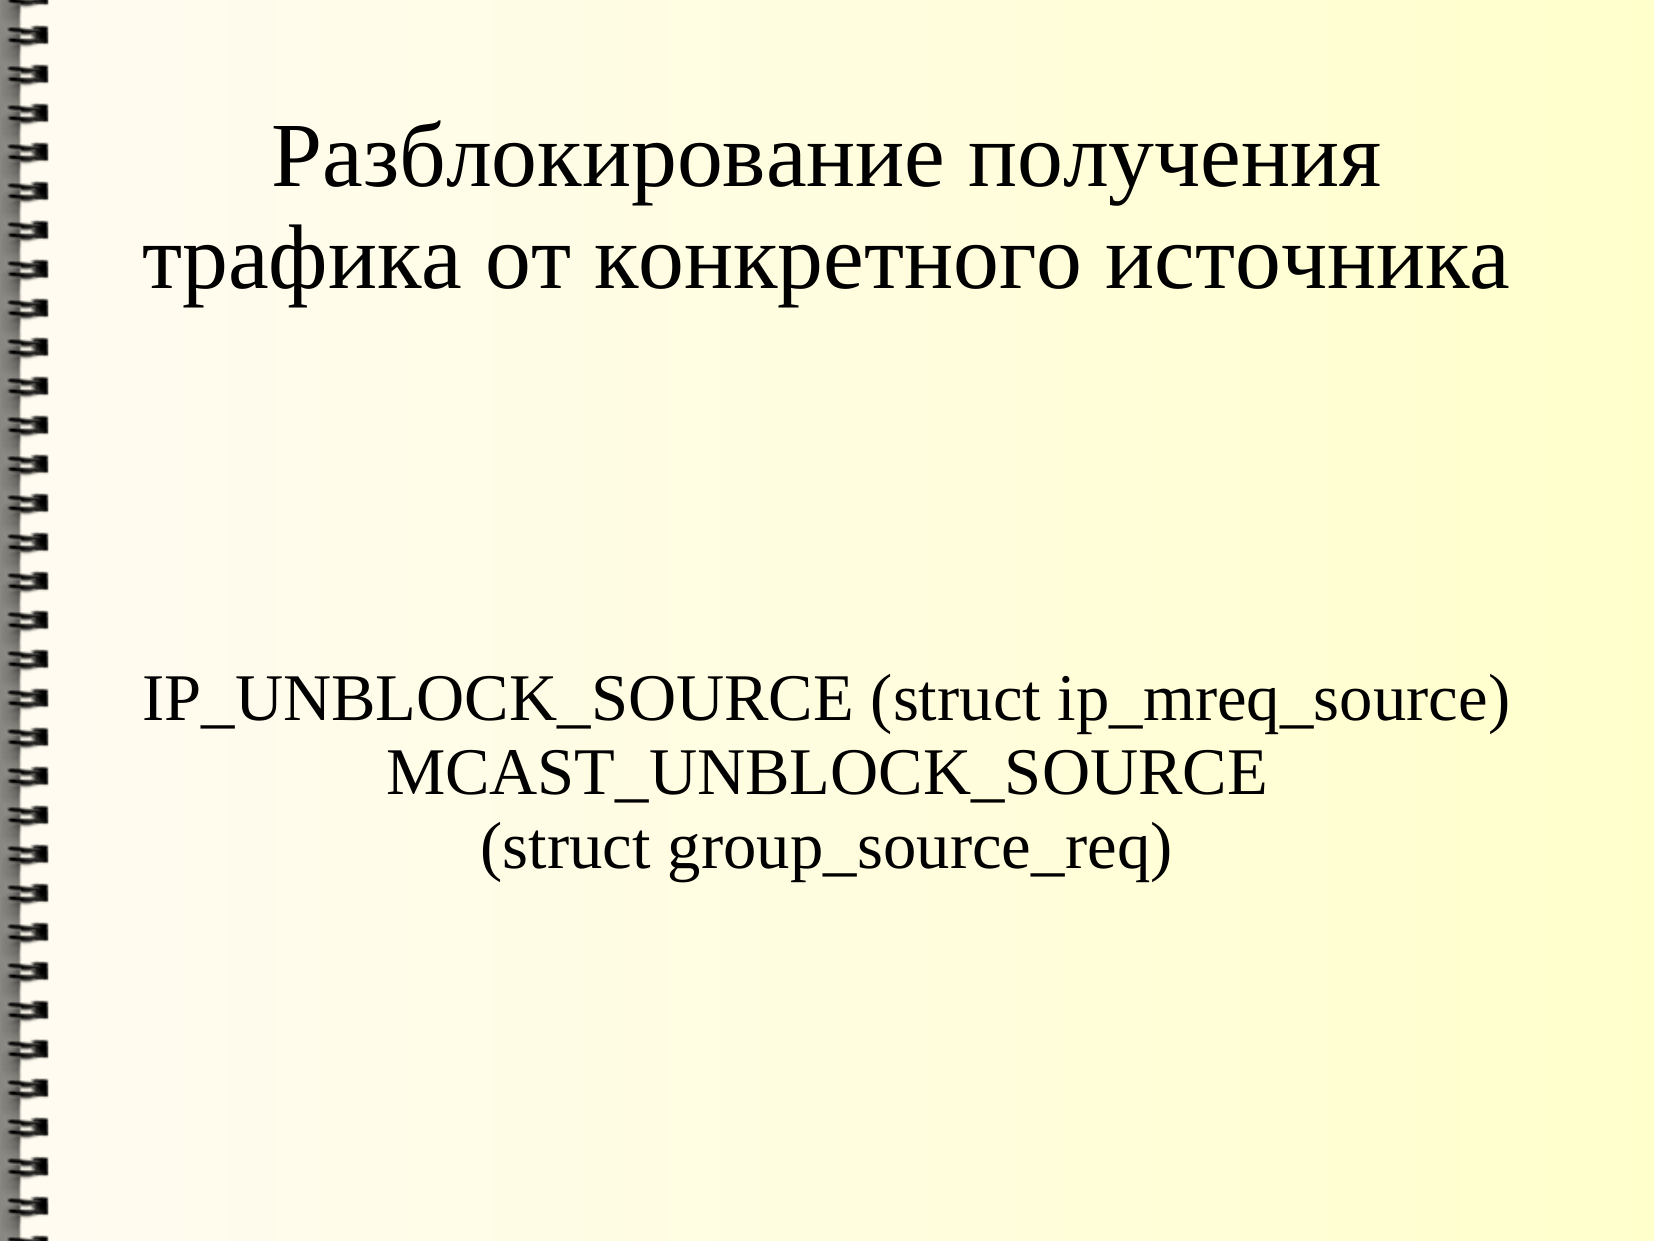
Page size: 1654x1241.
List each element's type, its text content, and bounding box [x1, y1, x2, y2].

title Разблокирование получения трафика от конкретного источника [121, 102, 1534, 311]
subtitle IP_UNBLOCK_SOURCE (struct ip_mreq_source) MCAST_UNBLOCK_SOURCE (struct group_source_req) [121, 344, 1534, 1200]
picture [0, 0, 1654, 1241]
